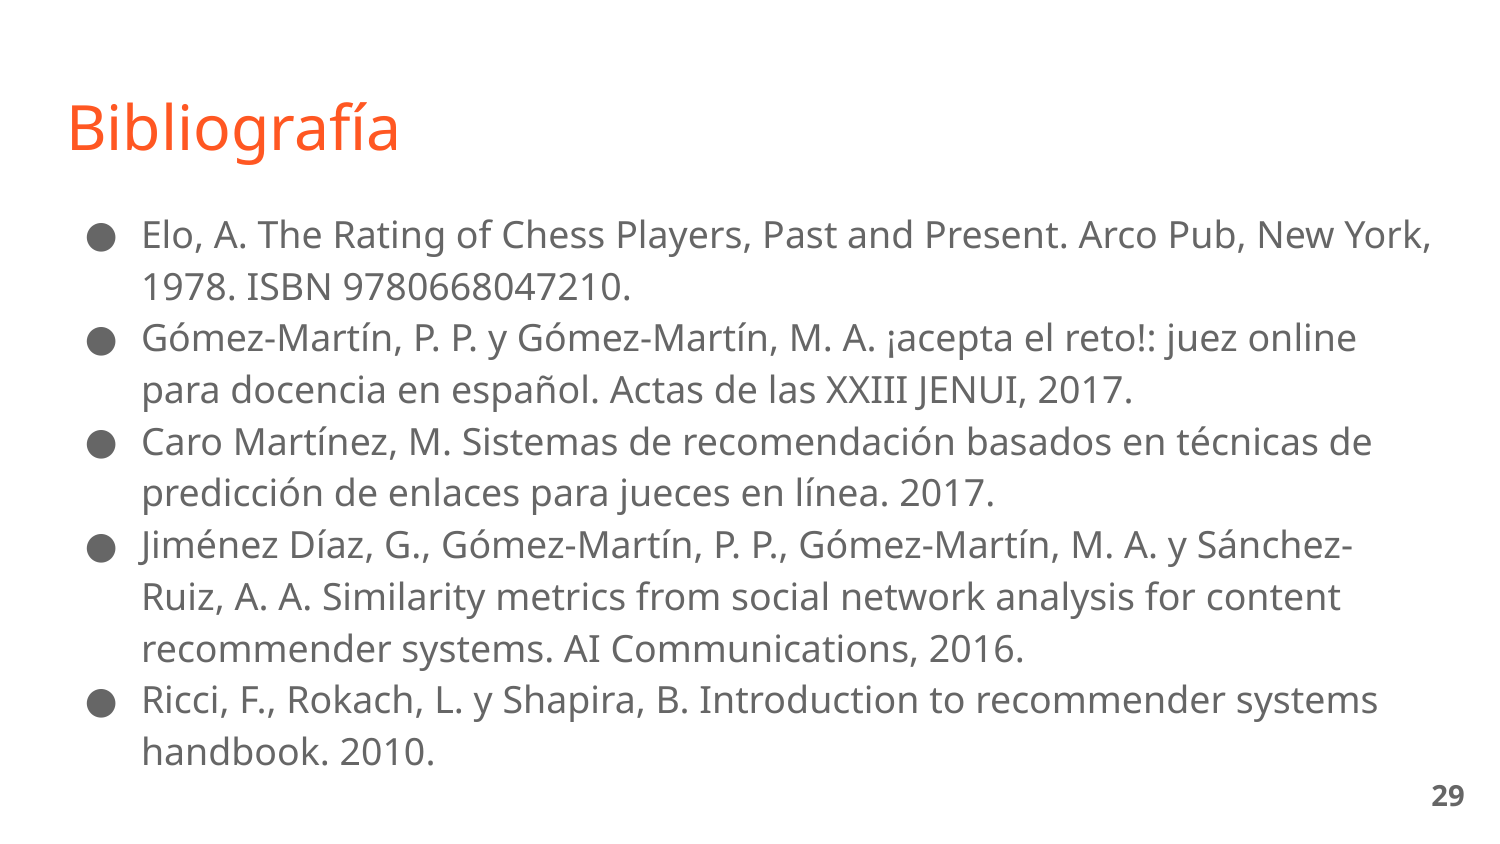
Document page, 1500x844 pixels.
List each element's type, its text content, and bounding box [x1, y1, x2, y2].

slide_number <number> [1389, 764, 1480, 830]
title Bibliografía [51, 72, 1449, 167]
list Elo, A. The Rating of Chess Players, Past and Present. Arco Pub, New York, 1978. ISBN 9780668047210. Gómez-Martín, P. P. y Gómez-Martín, M. A. ¡acepta el reto!: juez online para docencia en español. Actas de las XXIII JENUI, 2017. Caro Martínez, M. Sistemas de recomendación basados en técnicas de predicción de enlaces para jueces en línea. 2017. Jiménez Díaz, G., Gómez-Martín, P. P., Gómez-Martín, M. A. y Sánchez-Ruiz, A. A. Similarity metrics from social network analysis for content recommender systems. AI Communications, 2016. Ricci, F., Rokach, L. y Shapira, B. Introduction to recommender systems handbook. 2010. [51, 189, 1449, 750]
